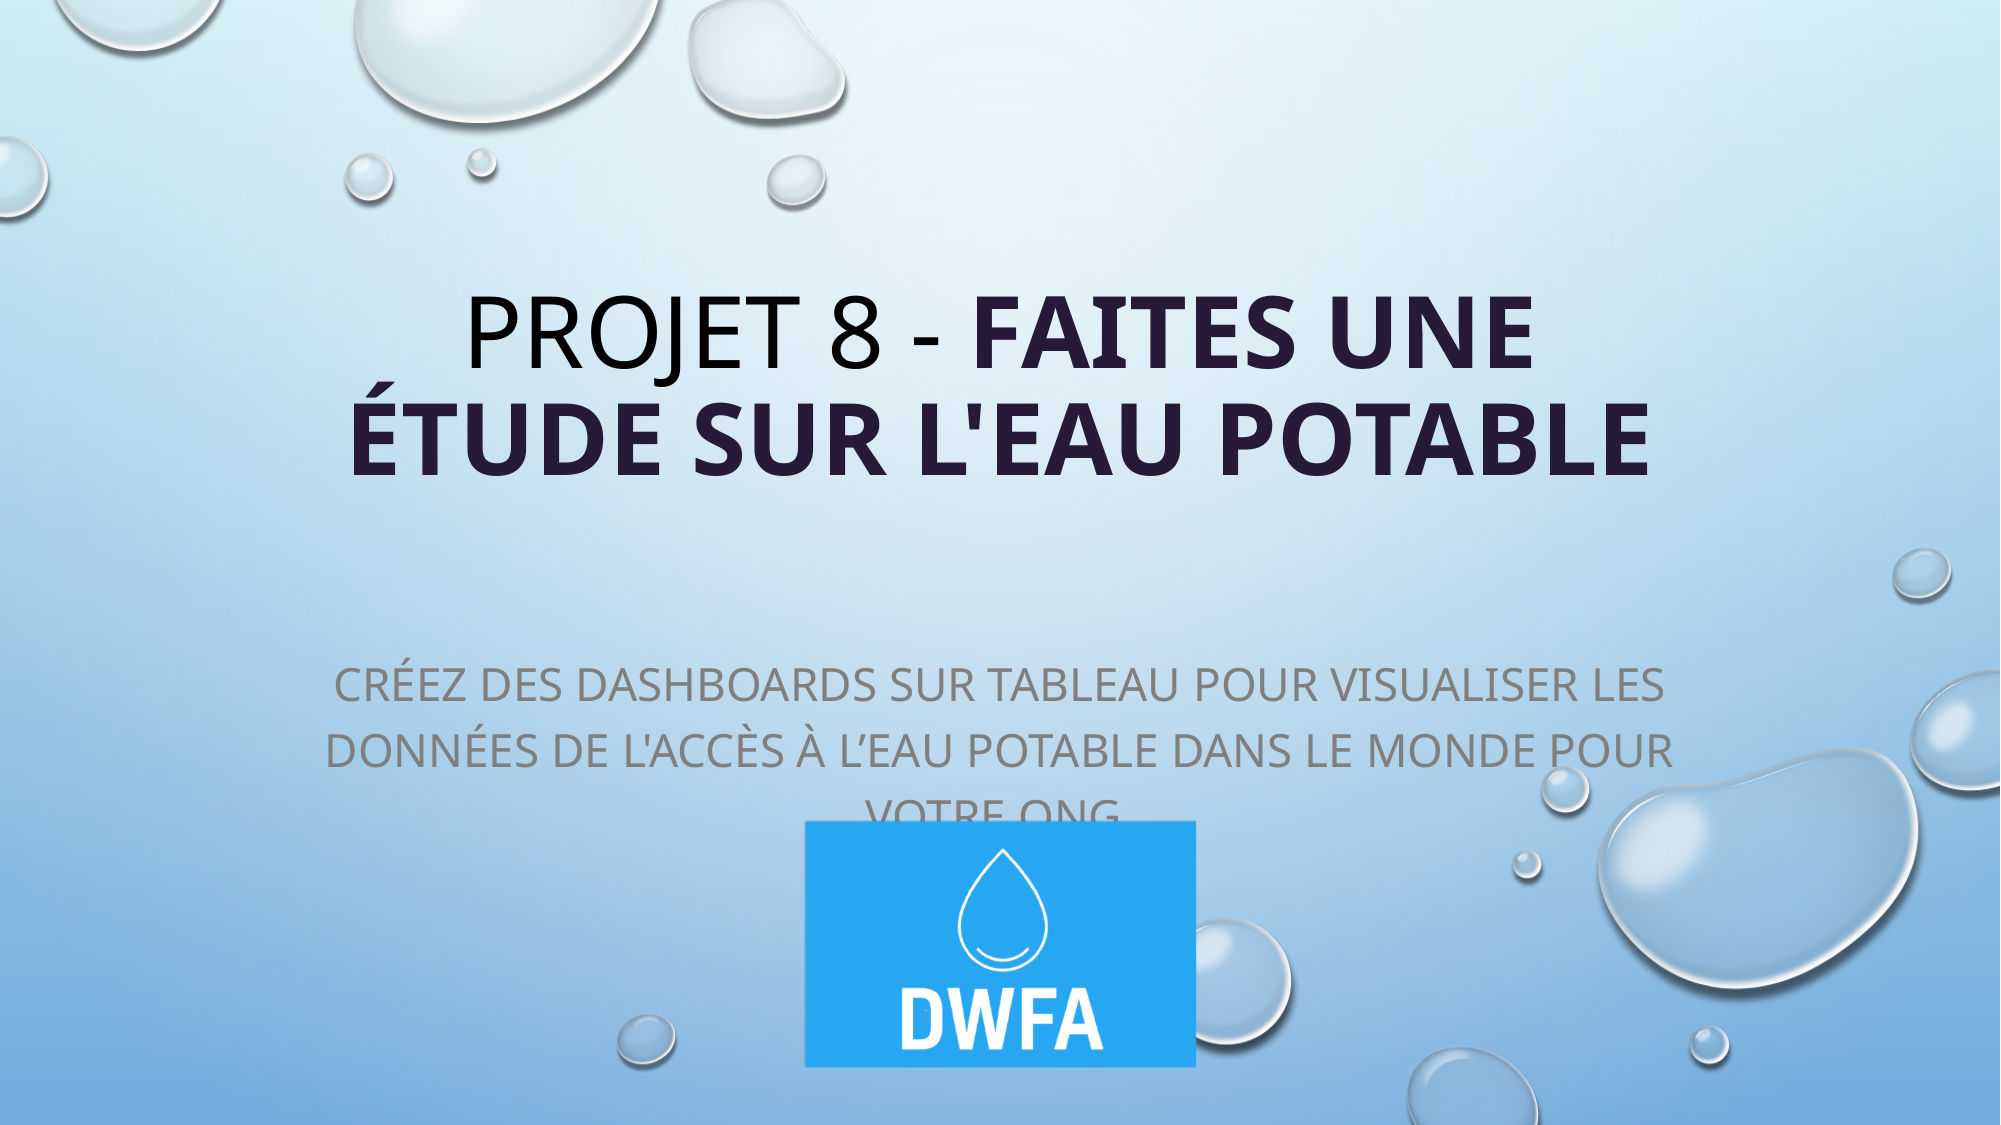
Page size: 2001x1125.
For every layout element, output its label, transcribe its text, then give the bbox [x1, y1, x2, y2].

picture [803, 819, 1197, 1071]
subtitle Créez des dashboards sur Tableau pour visualiser les données de l'accès à l’eau potable dans le monde pour votre ONG. [287, 637, 1713, 863]
title Projet 8 - Faites une étude sur l'eau potable [287, 213, 1713, 625]
